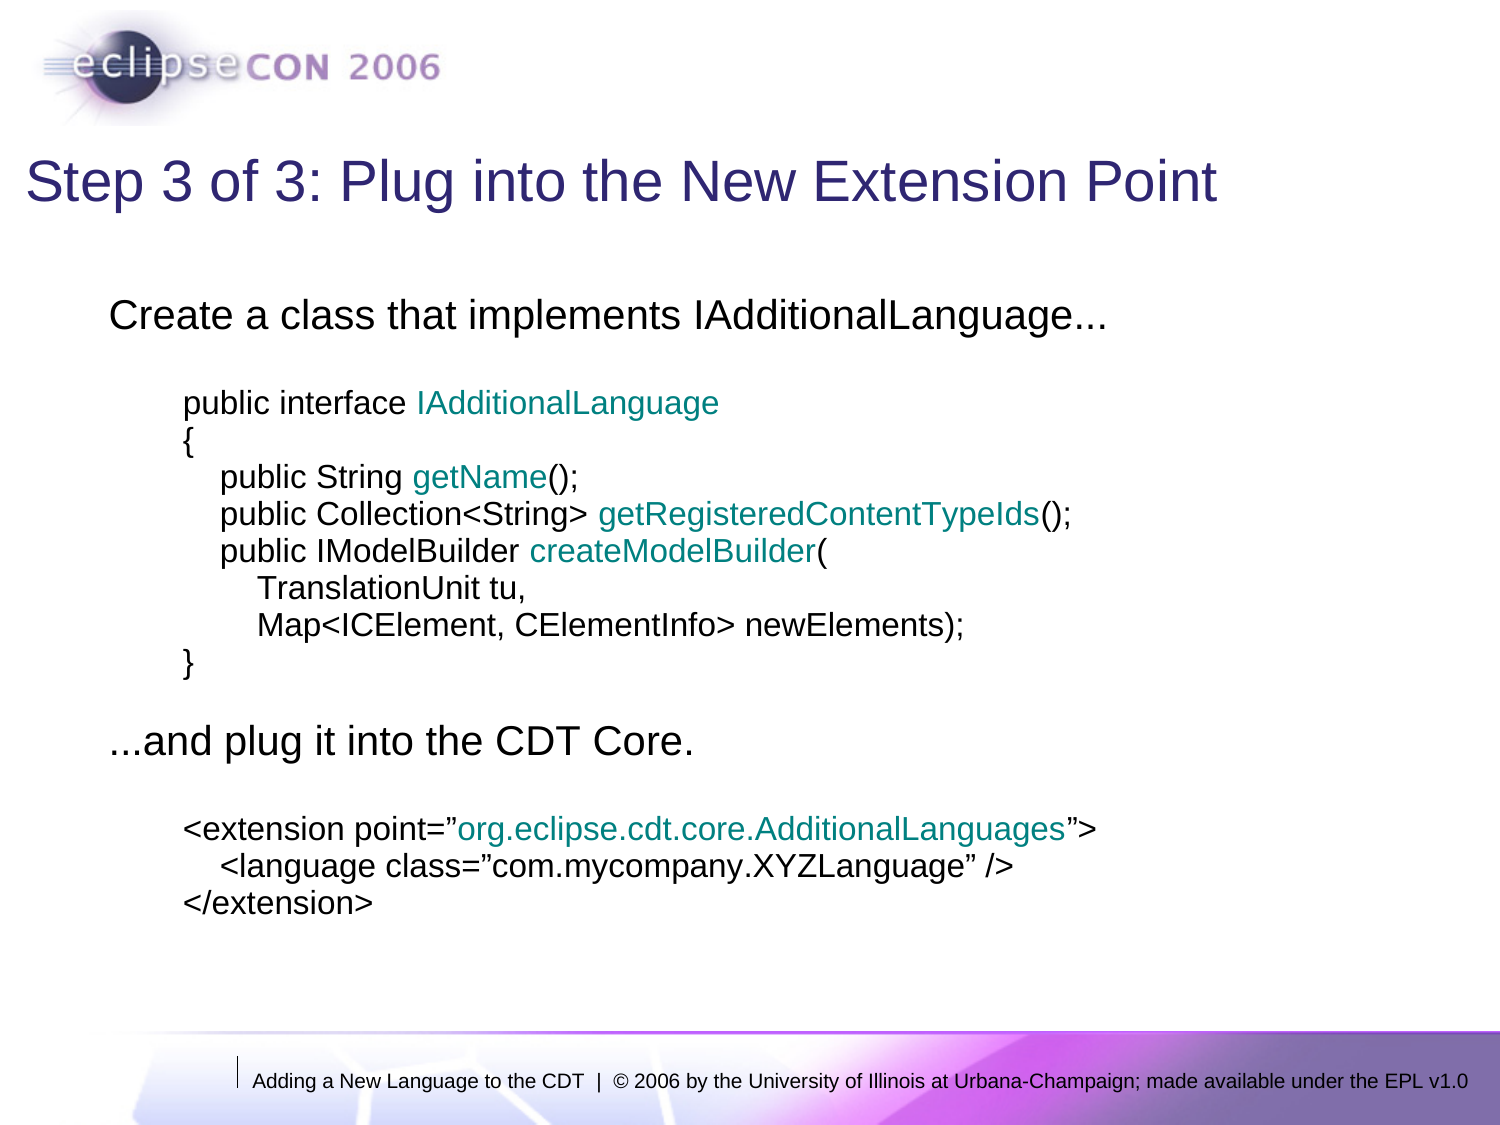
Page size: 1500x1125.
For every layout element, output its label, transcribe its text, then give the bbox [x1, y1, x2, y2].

picture [31, 10, 1040, 126]
picture [0, 1031, 1500, 1125]
title Step 3 of 3: Plug into the New Extension Point [25, 142, 1378, 225]
list Create a class that implements IAdditionalLanguage... public interface IAdditionalLanguage { public String getName(); public Collection<String> getRegisteredContentTypeIds(); public IModelBuilder createModelBuilder( TranslationUnit tu, Map<ICElement, CElementInfo> newElements); } ...and plug it into the CDT Core. <extension point=”org.eclipse.cdt.core.AdditionalLanguages”> <language class=”com.mycompany.XYZLanguage” /> </extension> [108, 291, 1378, 932]
